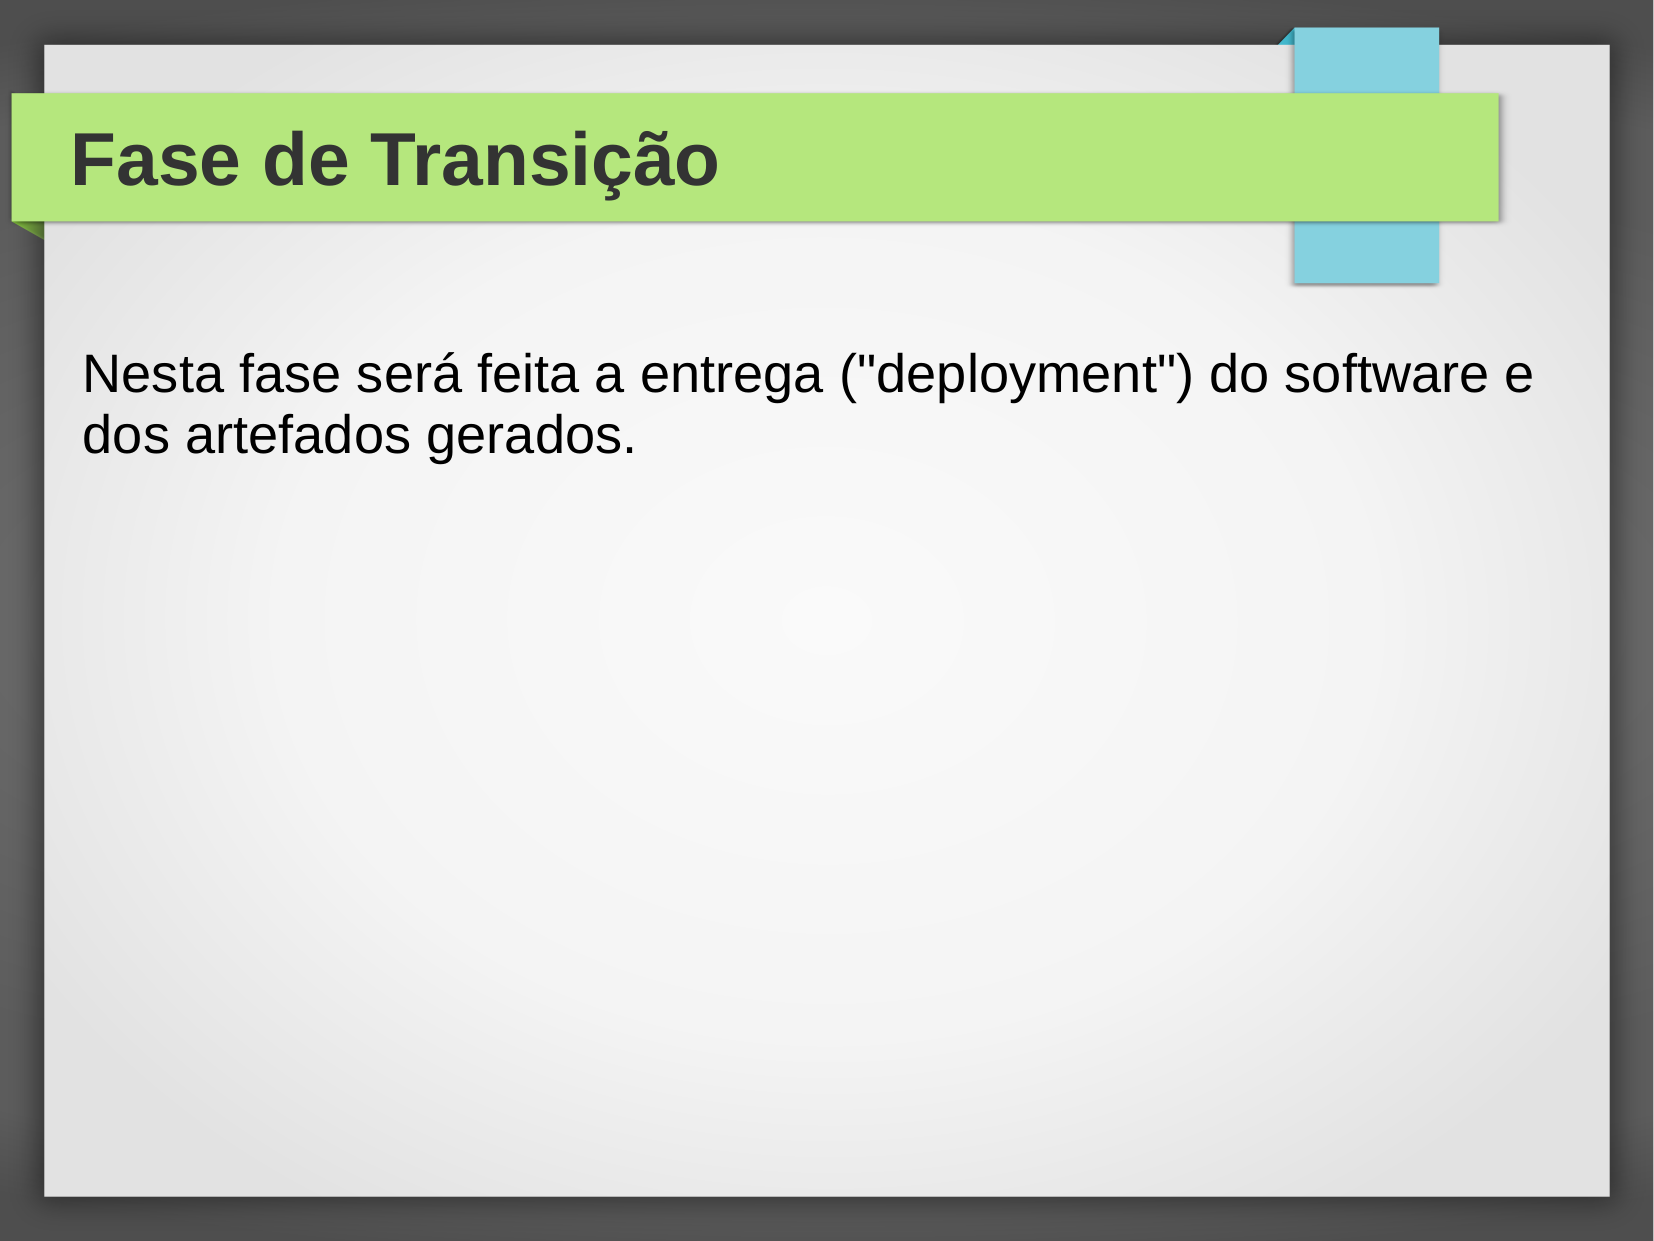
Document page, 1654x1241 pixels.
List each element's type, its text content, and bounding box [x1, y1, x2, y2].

list Nesta fase será feita a entrega ("deployment") do software e dos artefados gerados. [82, 343, 1538, 1063]
title Fase de Transição [70, 106, 1229, 213]
picture [0, 0, 1654, 1241]
